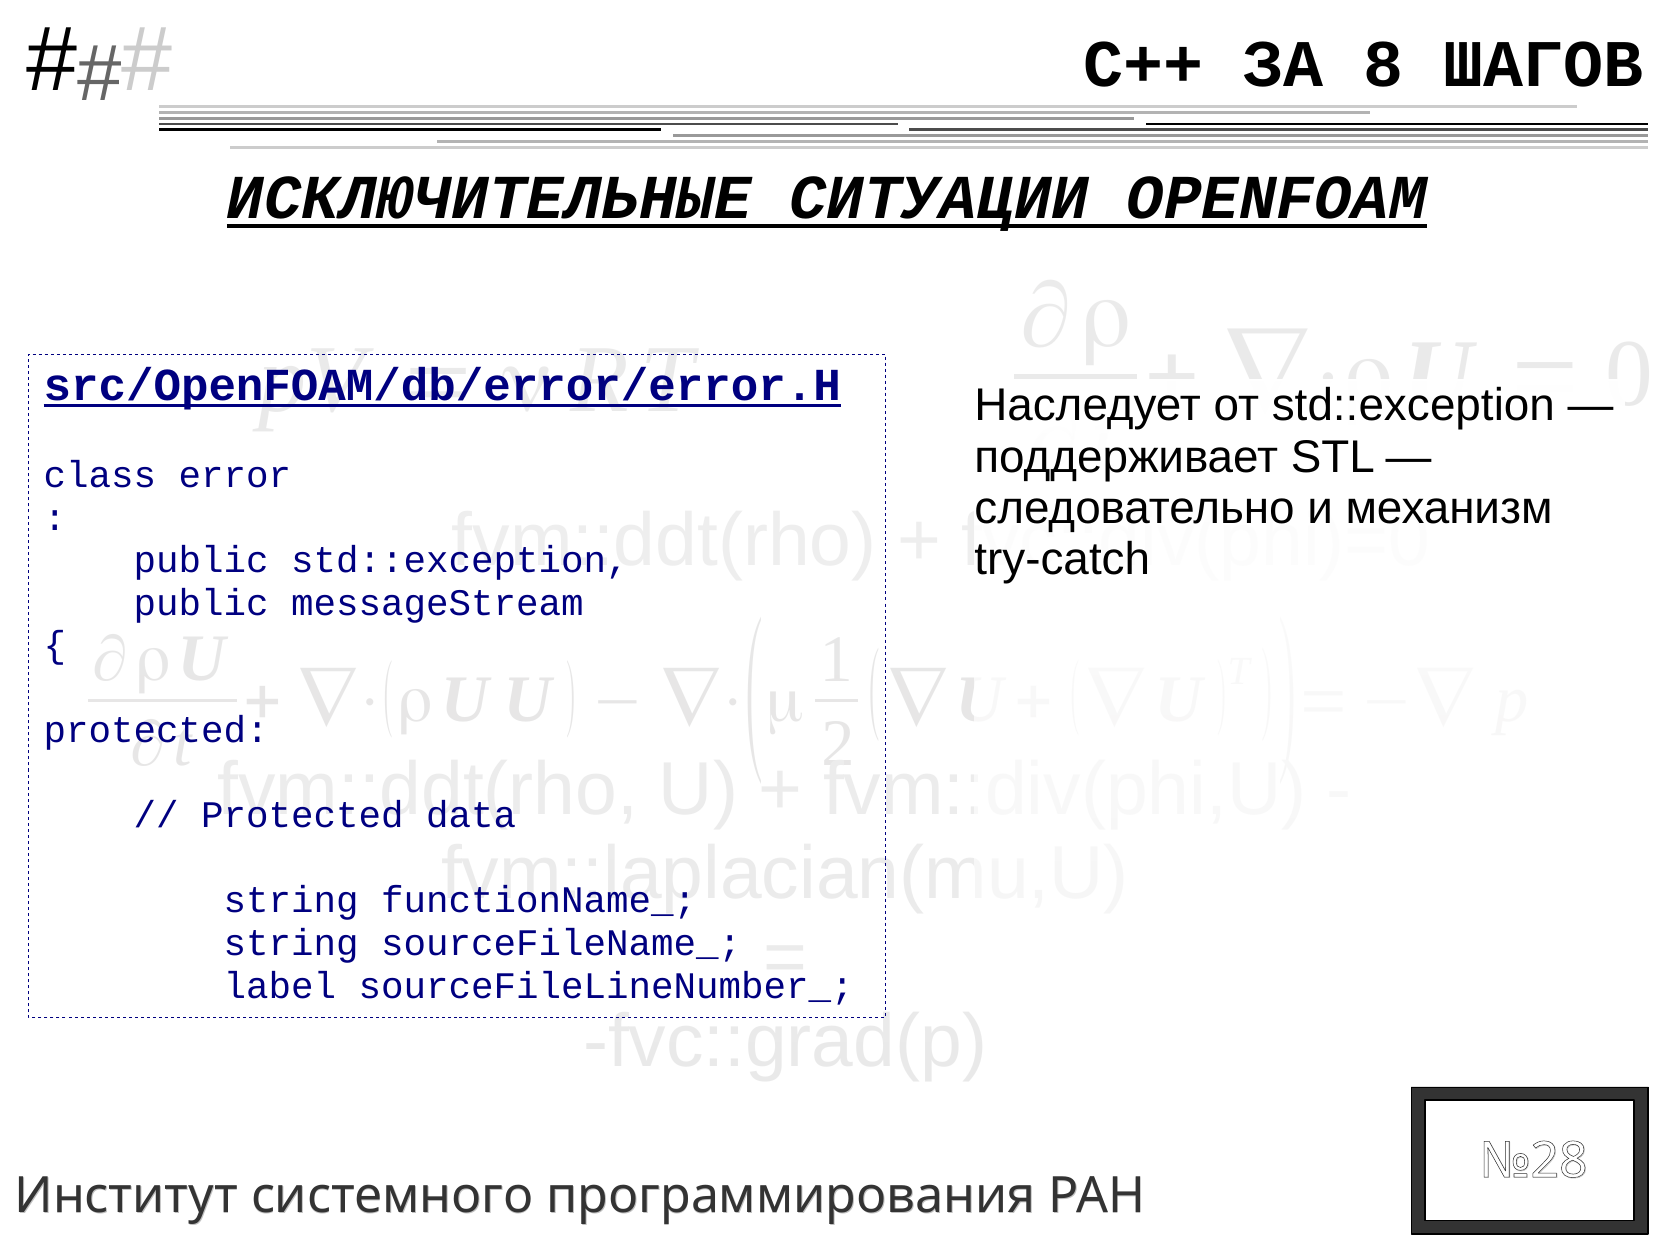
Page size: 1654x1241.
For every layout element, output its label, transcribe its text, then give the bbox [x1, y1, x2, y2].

title ИСКЛЮЧИТЕЛЬНЫЕ СИТУАЦИИ OPENFOAM [0, 147, 1654, 257]
list Наследует от std::exception — поддерживает STL — следовательно и механизм try-catch [974, 379, 1625, 975]
text_box src/OpenFOAM/db/error/error.H class error : public std::exception, public messageStream { protected: // Protected data string functionName_; string sourceFileName_; label sourceFileLineNumber_; [28, 354, 886, 1018]
